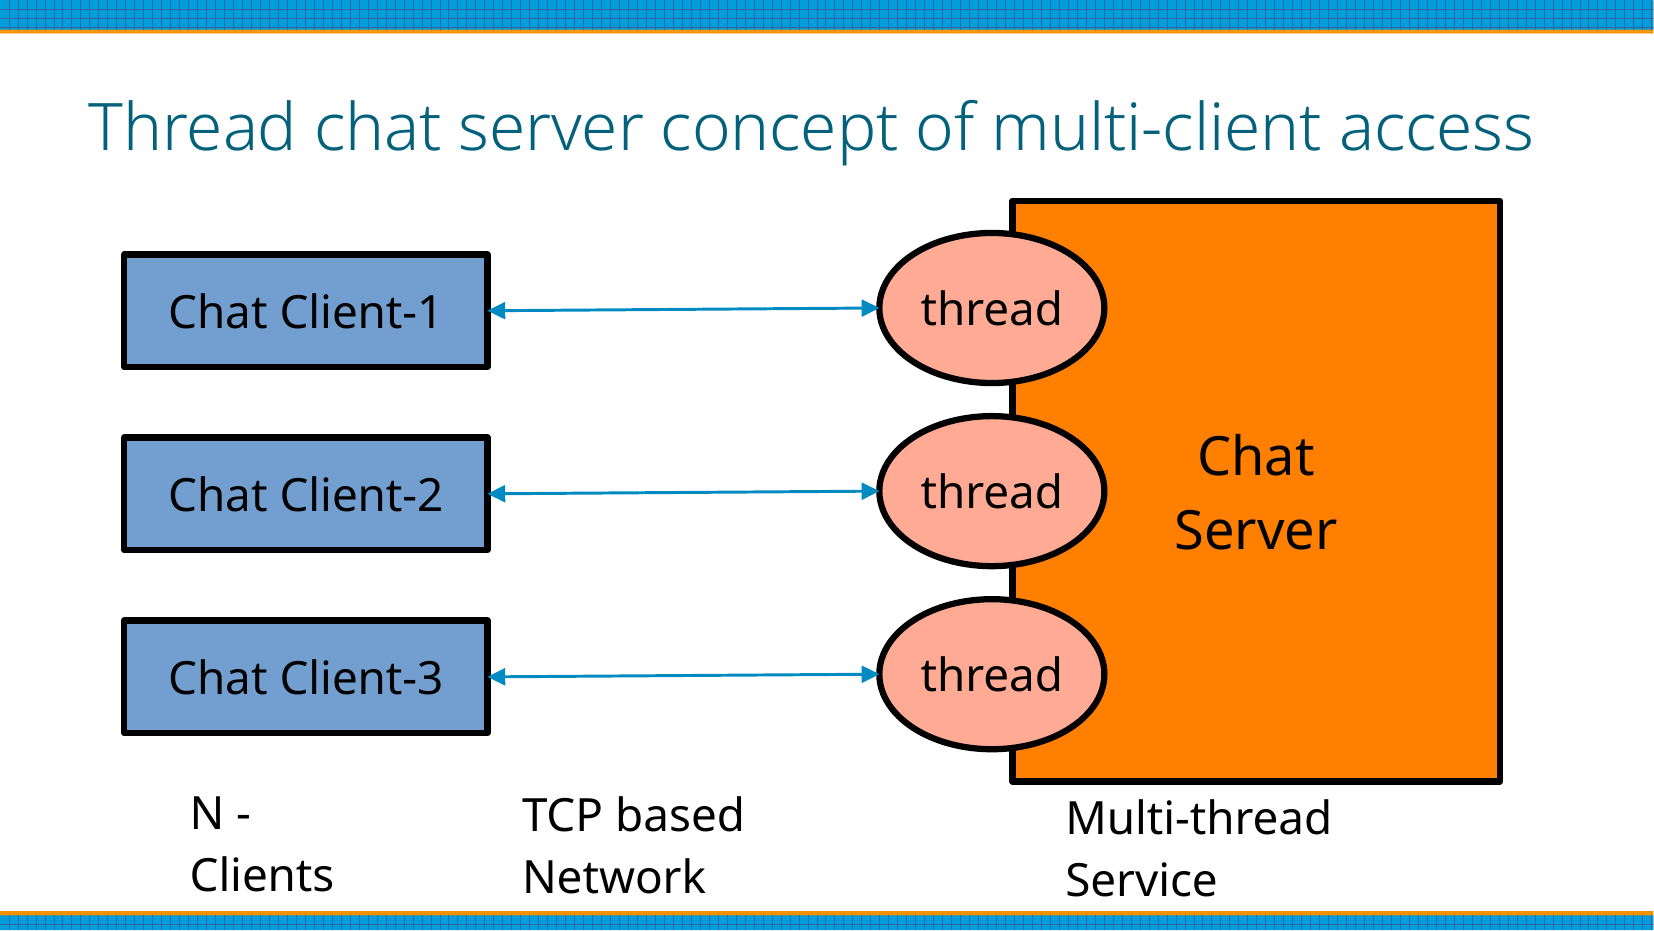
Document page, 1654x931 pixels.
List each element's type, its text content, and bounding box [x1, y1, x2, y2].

text_box thread [879, 232, 1105, 384]
text_box thread [879, 599, 1105, 750]
text_box N - Clients [183, 807, 409, 878]
text_box Chat Server [1012, 200, 1500, 782]
text_box Chat Client-1 [124, 254, 488, 367]
text_box Chat Client-2 [124, 437, 488, 551]
text_box Multi-thread Service [1059, 807, 1471, 889]
text_box Chat Client-3 [124, 620, 488, 734]
title Thread chat server concept of multi-client access [88, 44, 1565, 207]
text_box TCP based Network [516, 810, 928, 880]
text_box thread [879, 416, 1105, 567]
